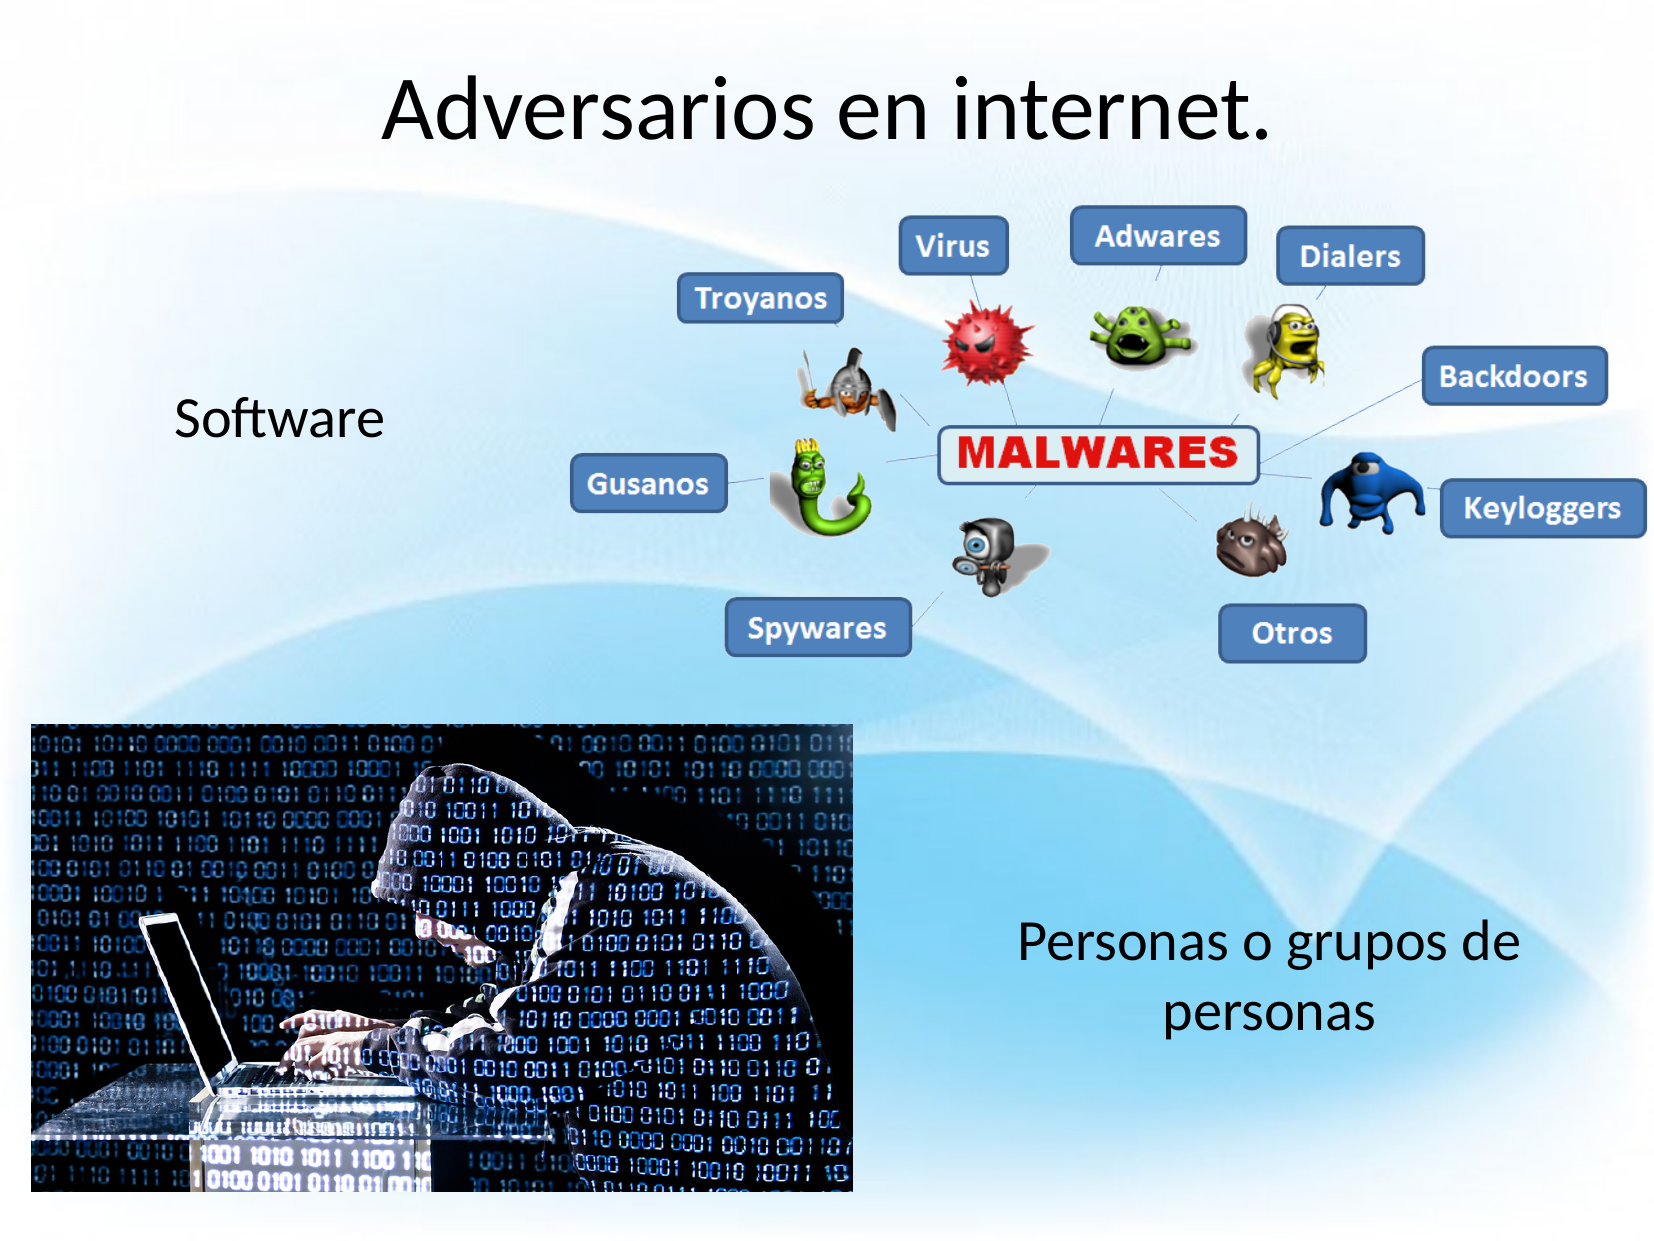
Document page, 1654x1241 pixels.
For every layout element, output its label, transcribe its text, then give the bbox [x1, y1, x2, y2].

text_box Software [159, 372, 401, 457]
picture [0, 0, 1654, 1241]
text_box Personas o grupos de personas [956, 894, 1582, 1050]
title Adversarios en internet. [84, 0, 1573, 207]
